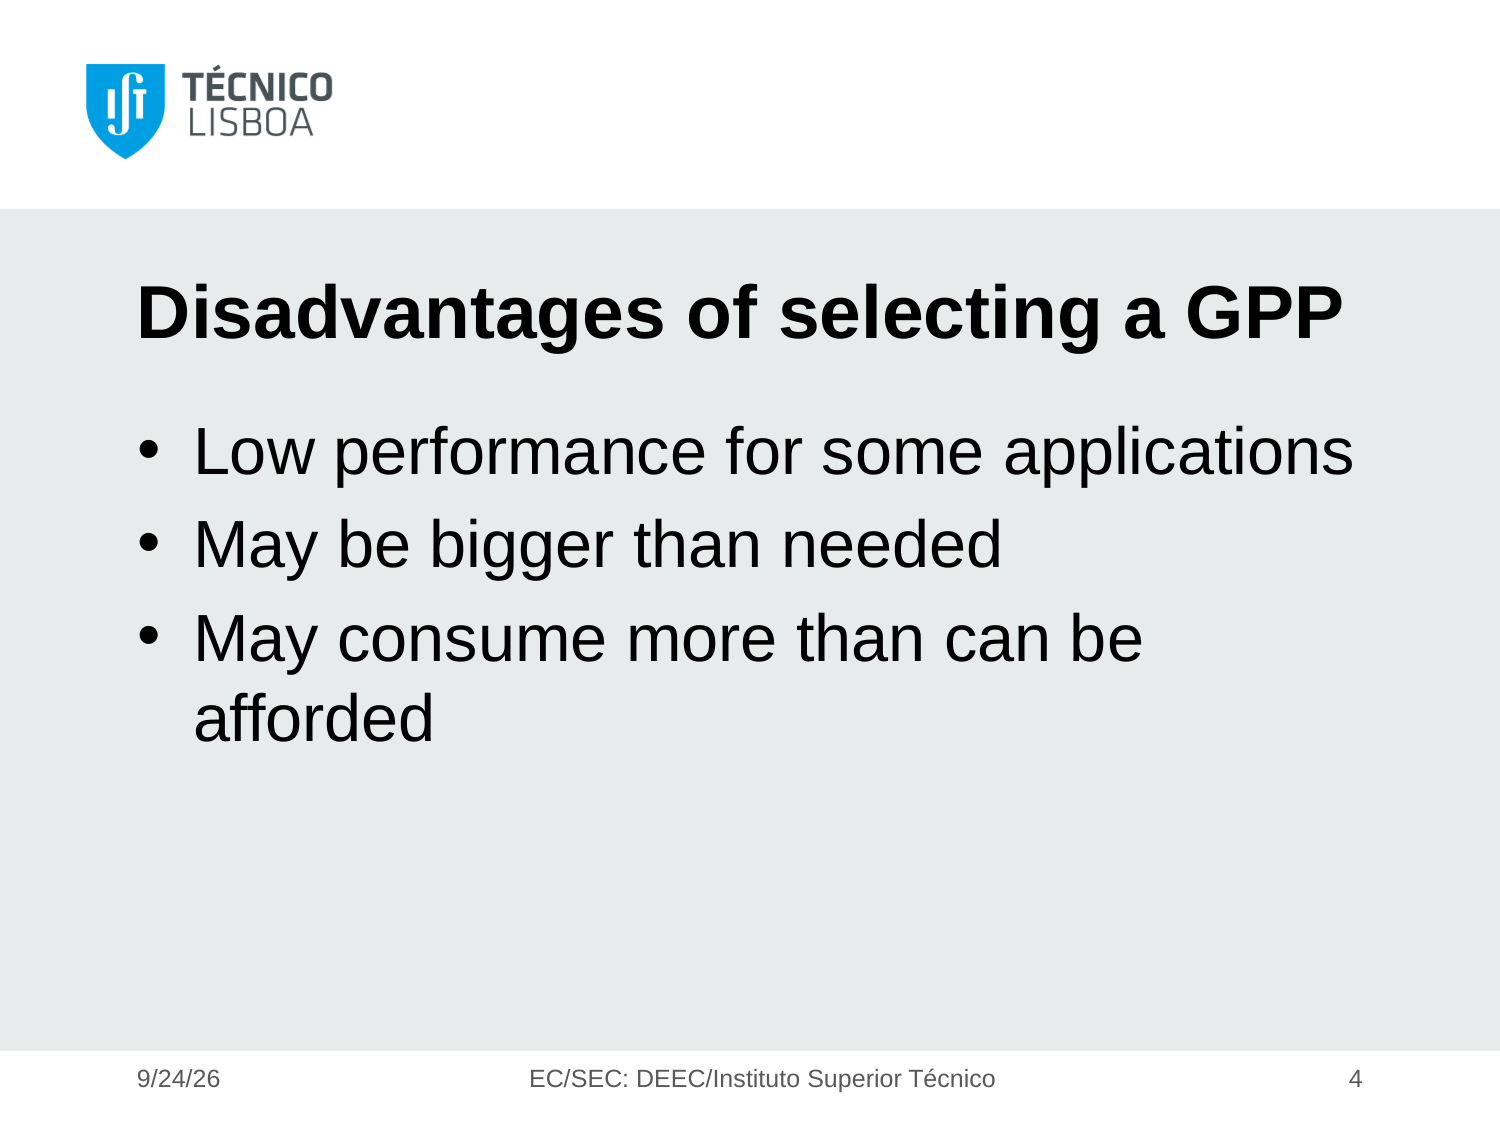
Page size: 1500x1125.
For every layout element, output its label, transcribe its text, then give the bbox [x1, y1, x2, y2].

slide_number <number> [1077, 1052, 1378, 1103]
footer EC/SEC: DEEC/Instituto Superior Técnico [512, 1052, 1021, 1103]
list Low performance for some applications May be bigger than needed May consume more than can be afforded [121, 400, 1378, 1005]
slide_number 10/8/18 [121, 1052, 425, 1103]
title Disadvantages of selecting a GPP [121, 237, 1378, 381]
picture [0, 0, 1500, 1125]
